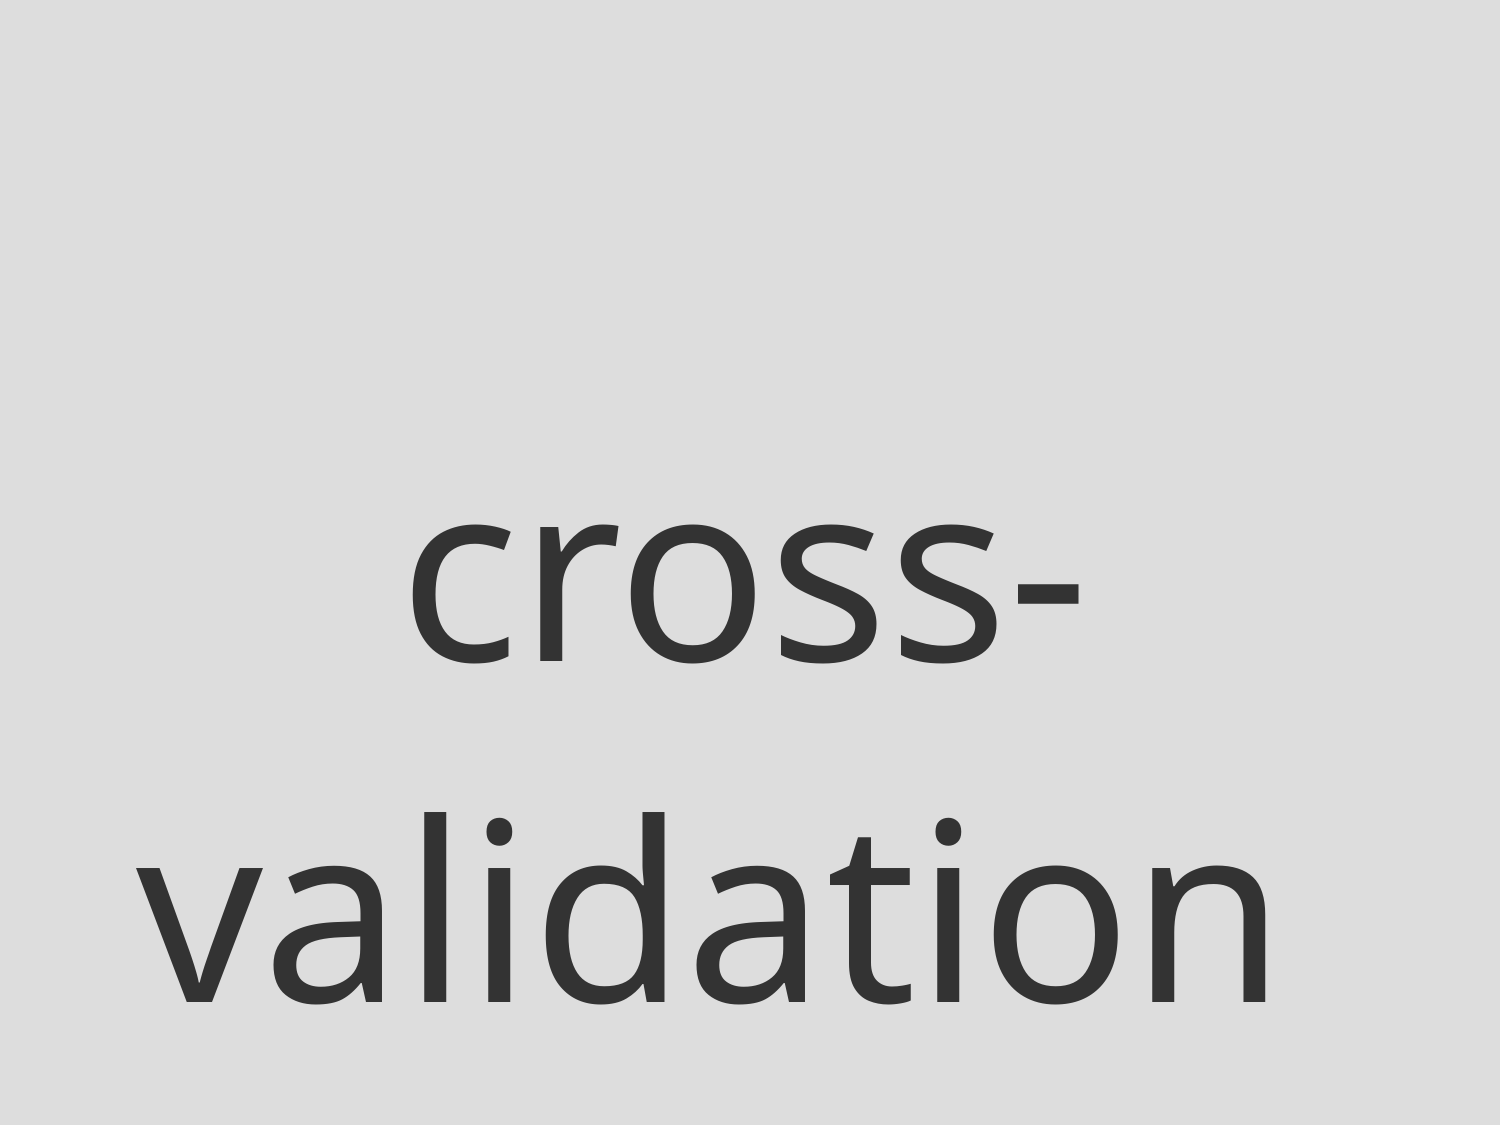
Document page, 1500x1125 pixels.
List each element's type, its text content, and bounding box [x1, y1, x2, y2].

text_box cross-validation [121, 386, 1379, 739]
